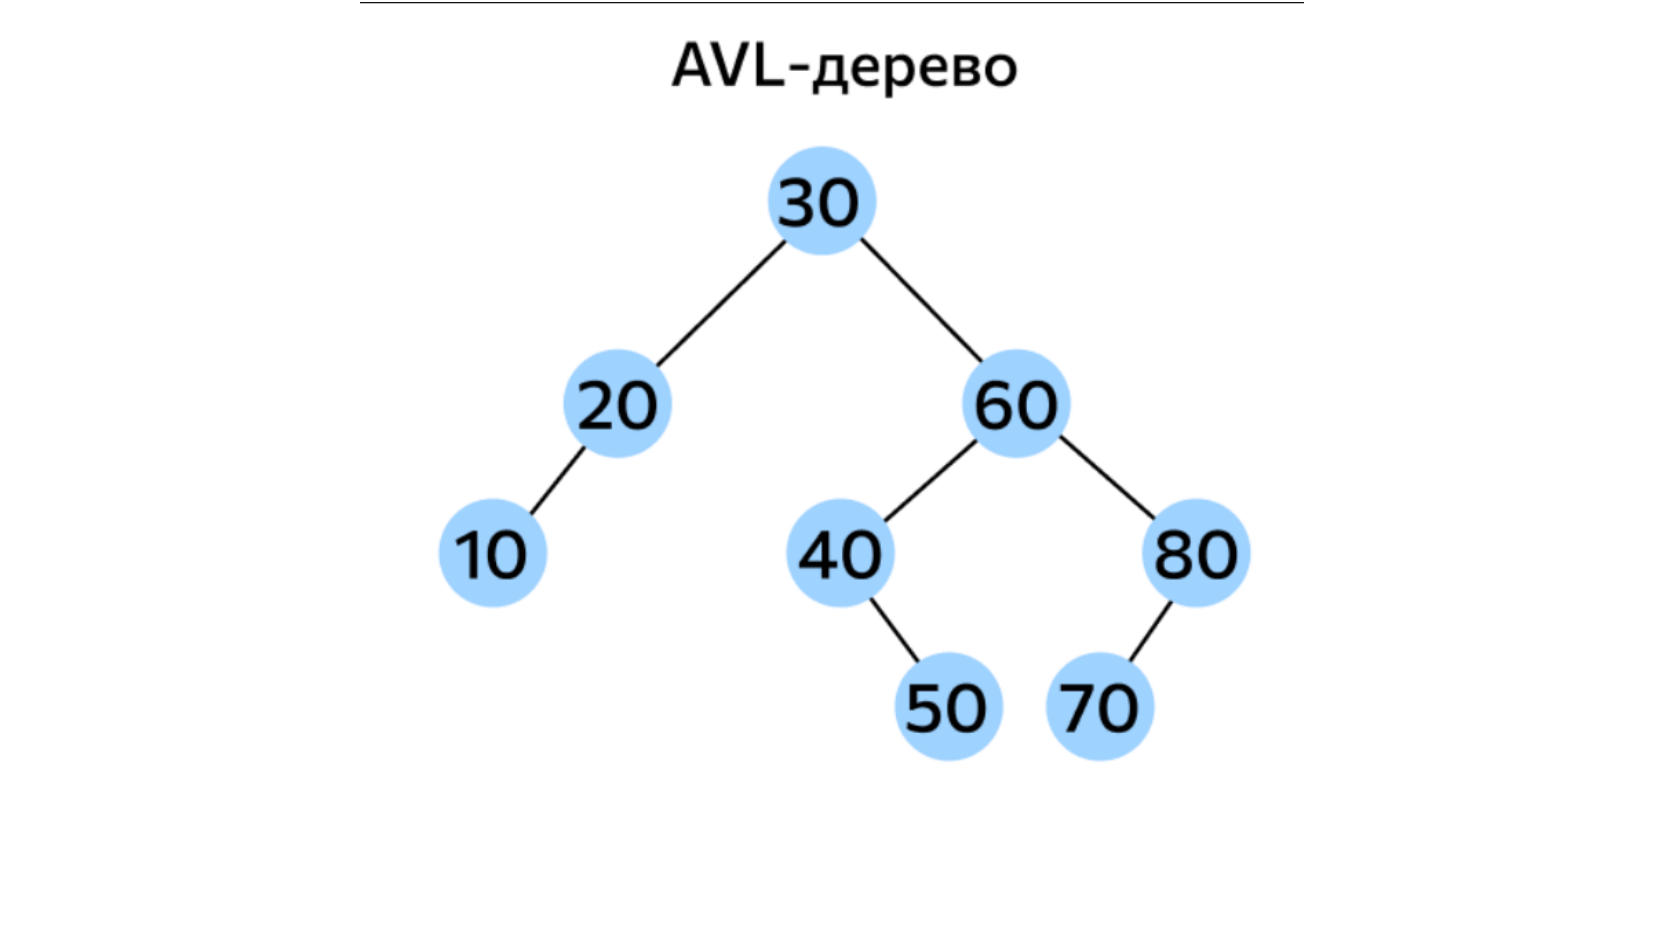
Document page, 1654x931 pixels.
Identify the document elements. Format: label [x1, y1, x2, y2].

picture [360, 2, 1304, 931]
